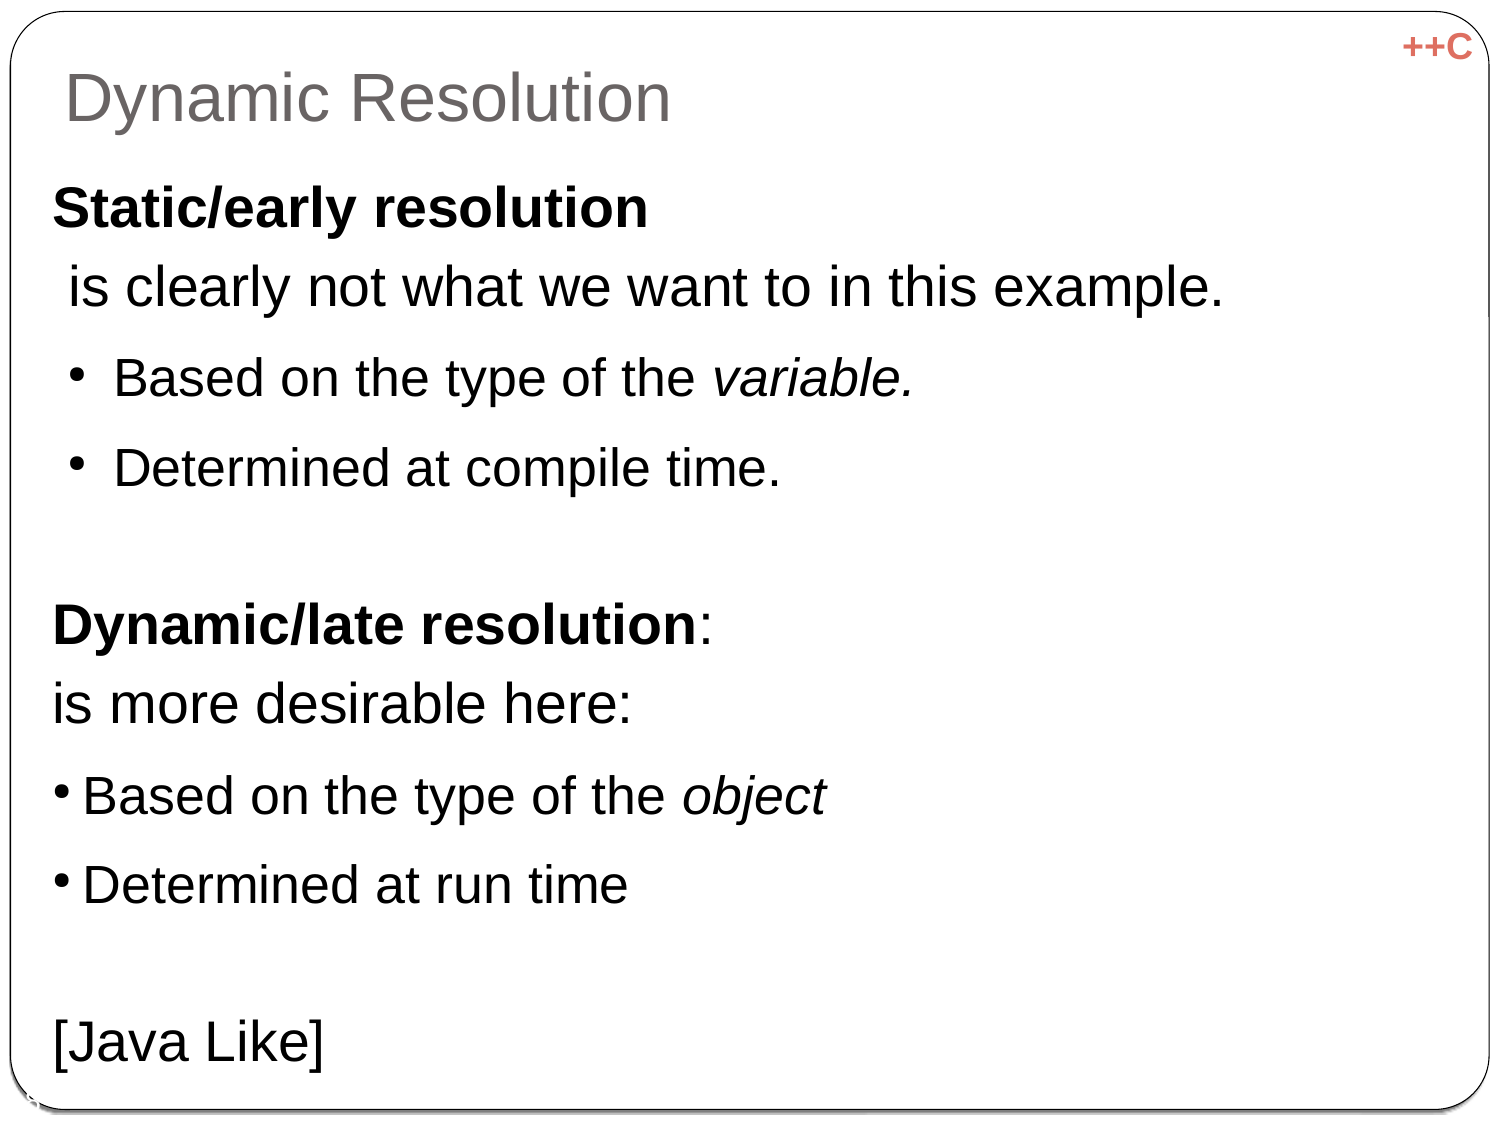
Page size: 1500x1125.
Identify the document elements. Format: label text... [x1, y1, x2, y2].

list Static/early resolution is clearly not what we want to in this example. Based on the type of the variable. Determined at compile time. Dynamic/late resolution: is more desirable here: Based on the type of the object Determined at run time [Java Like] [37, 162, 1463, 1088]
slide_number <number> [0, 1074, 50, 1125]
title Dynamic Resolution [50, 45, 1450, 150]
